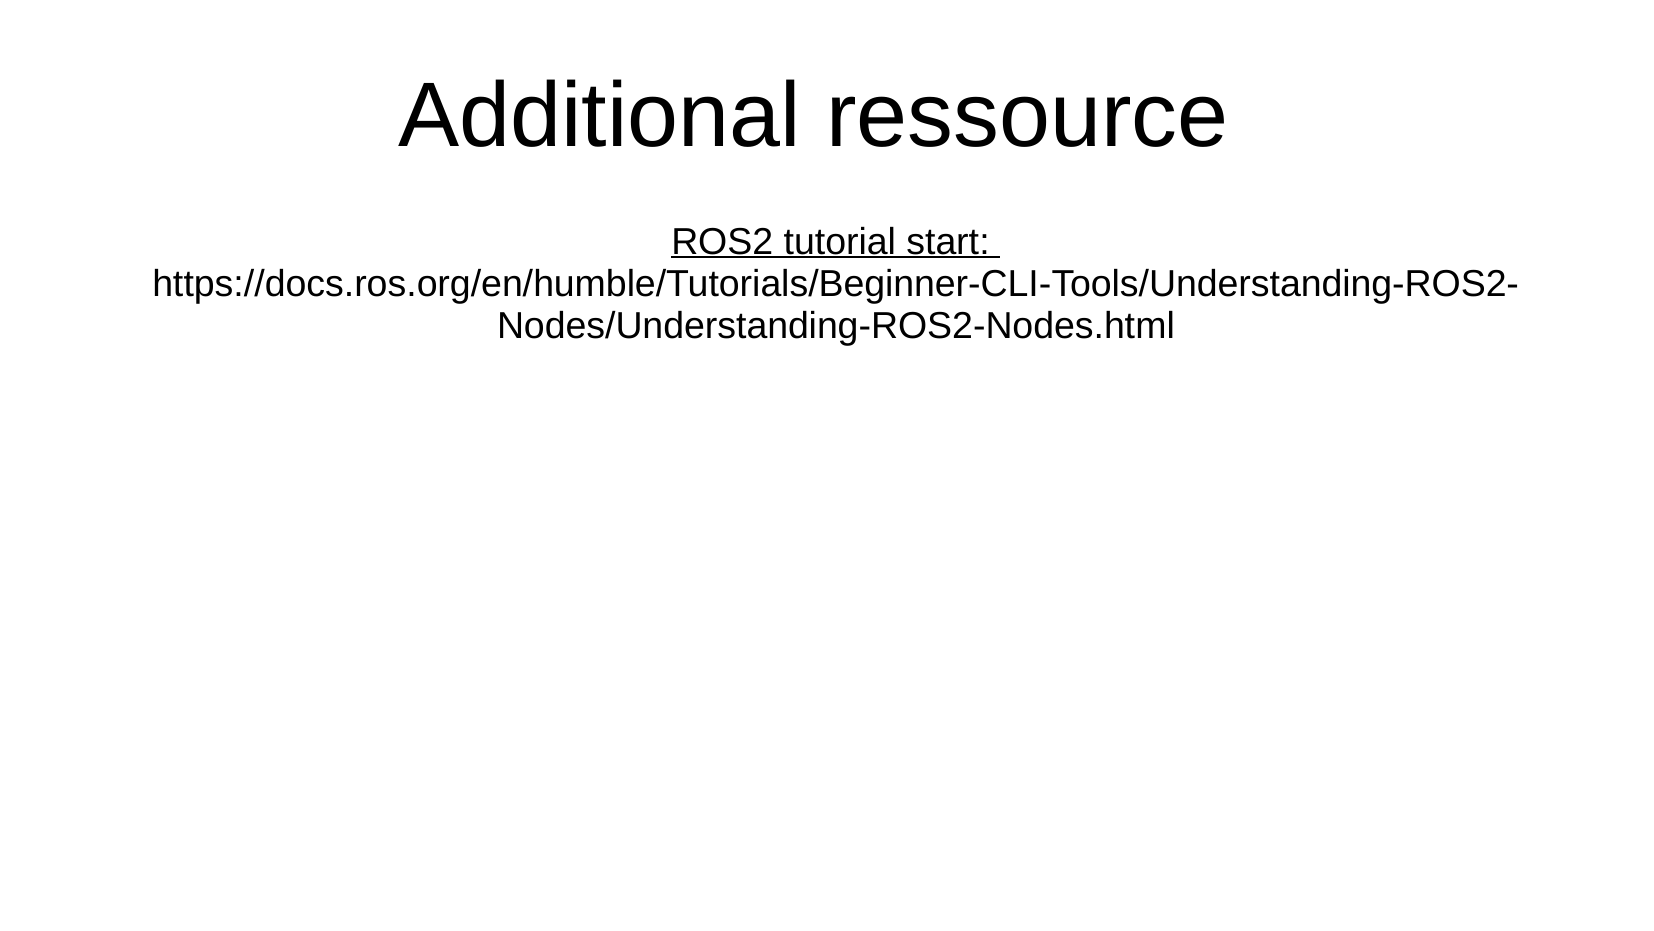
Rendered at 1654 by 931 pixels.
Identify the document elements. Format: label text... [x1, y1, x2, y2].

text_box ROS2 tutorial start: https://docs.ros.org/en/humble/Tutorials/Beginner-CLI-Tools/Understanding-ROS2-Nodes/Understanding-ROS2-Nodes.html [78, 233, 1594, 333]
title Additional ressource [82, 37, 1571, 193]
